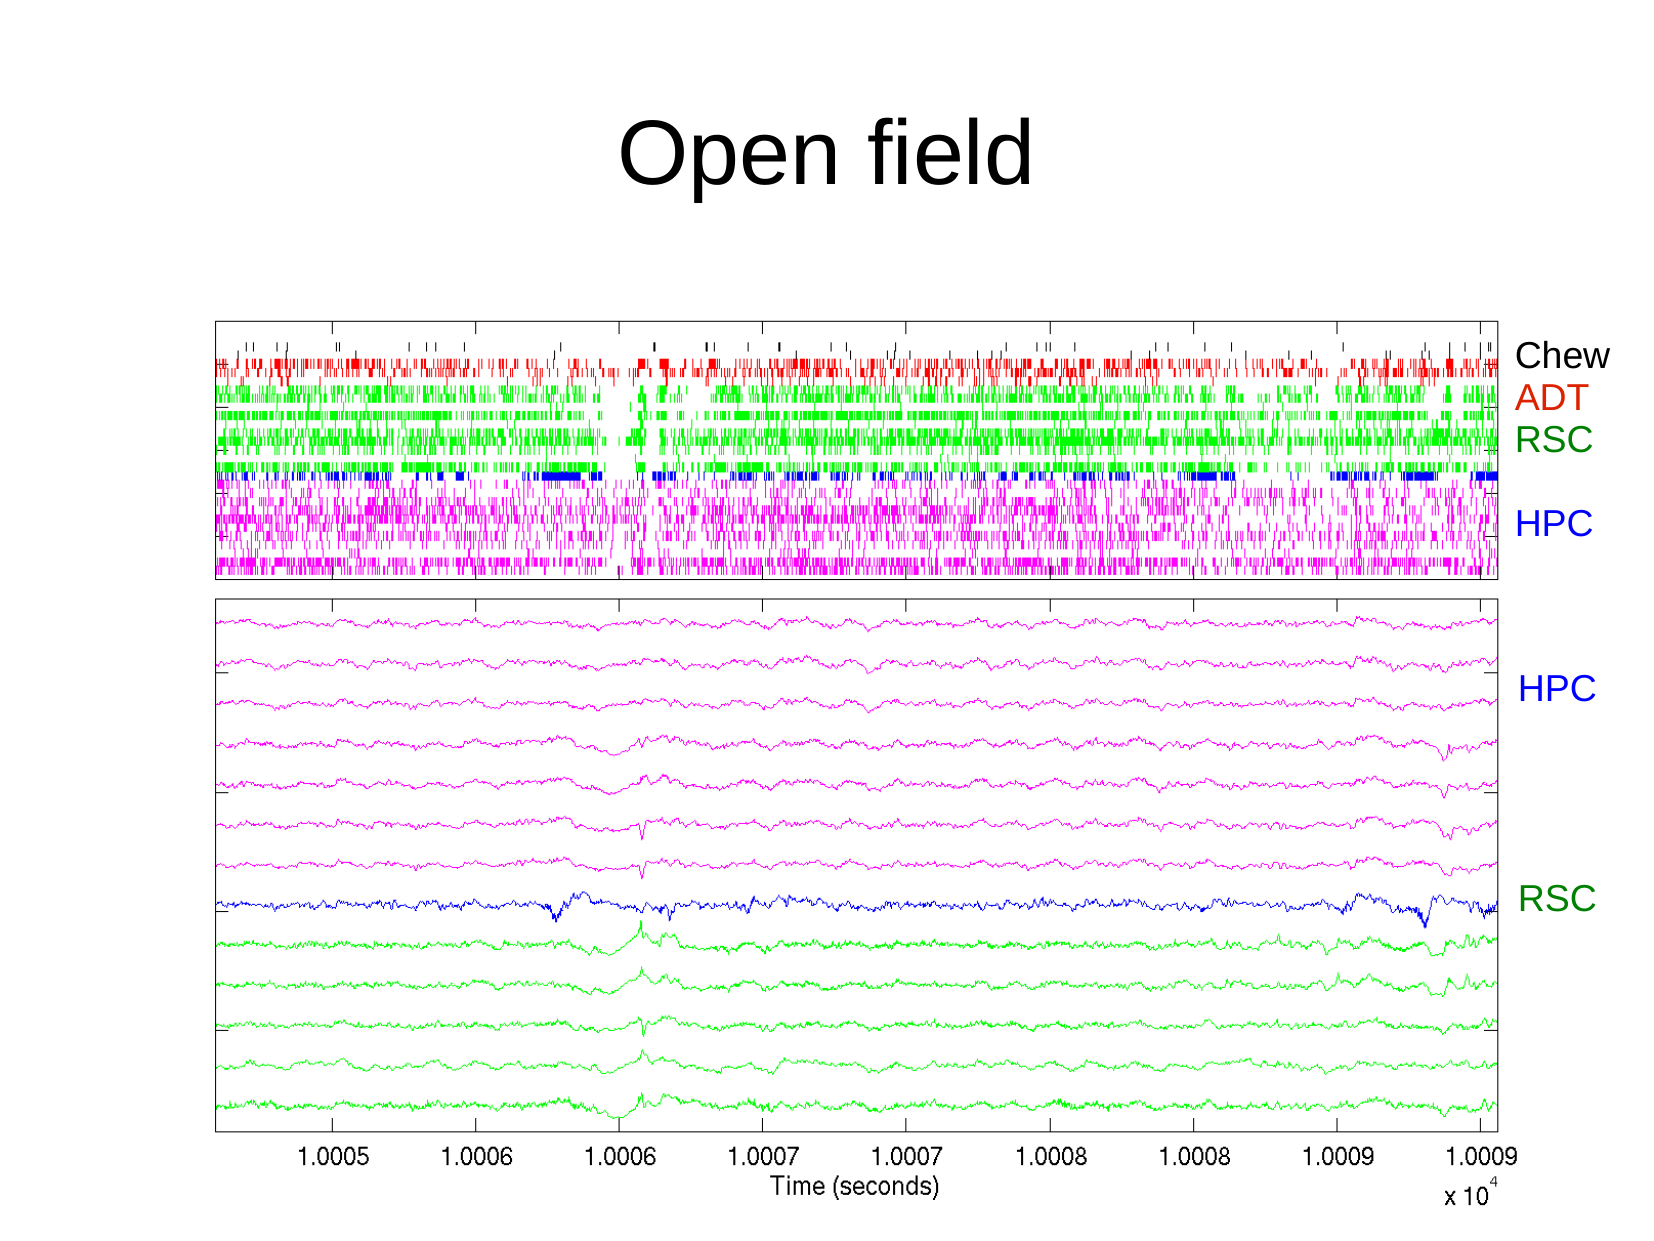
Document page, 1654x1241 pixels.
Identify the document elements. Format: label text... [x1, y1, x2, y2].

title Open field [82, 49, 1571, 257]
picture [0, 246, 1654, 1241]
text_box HPC RSC [1503, 660, 1612, 1137]
text_box Chew ADT RSC HPC [1500, 327, 1626, 552]
